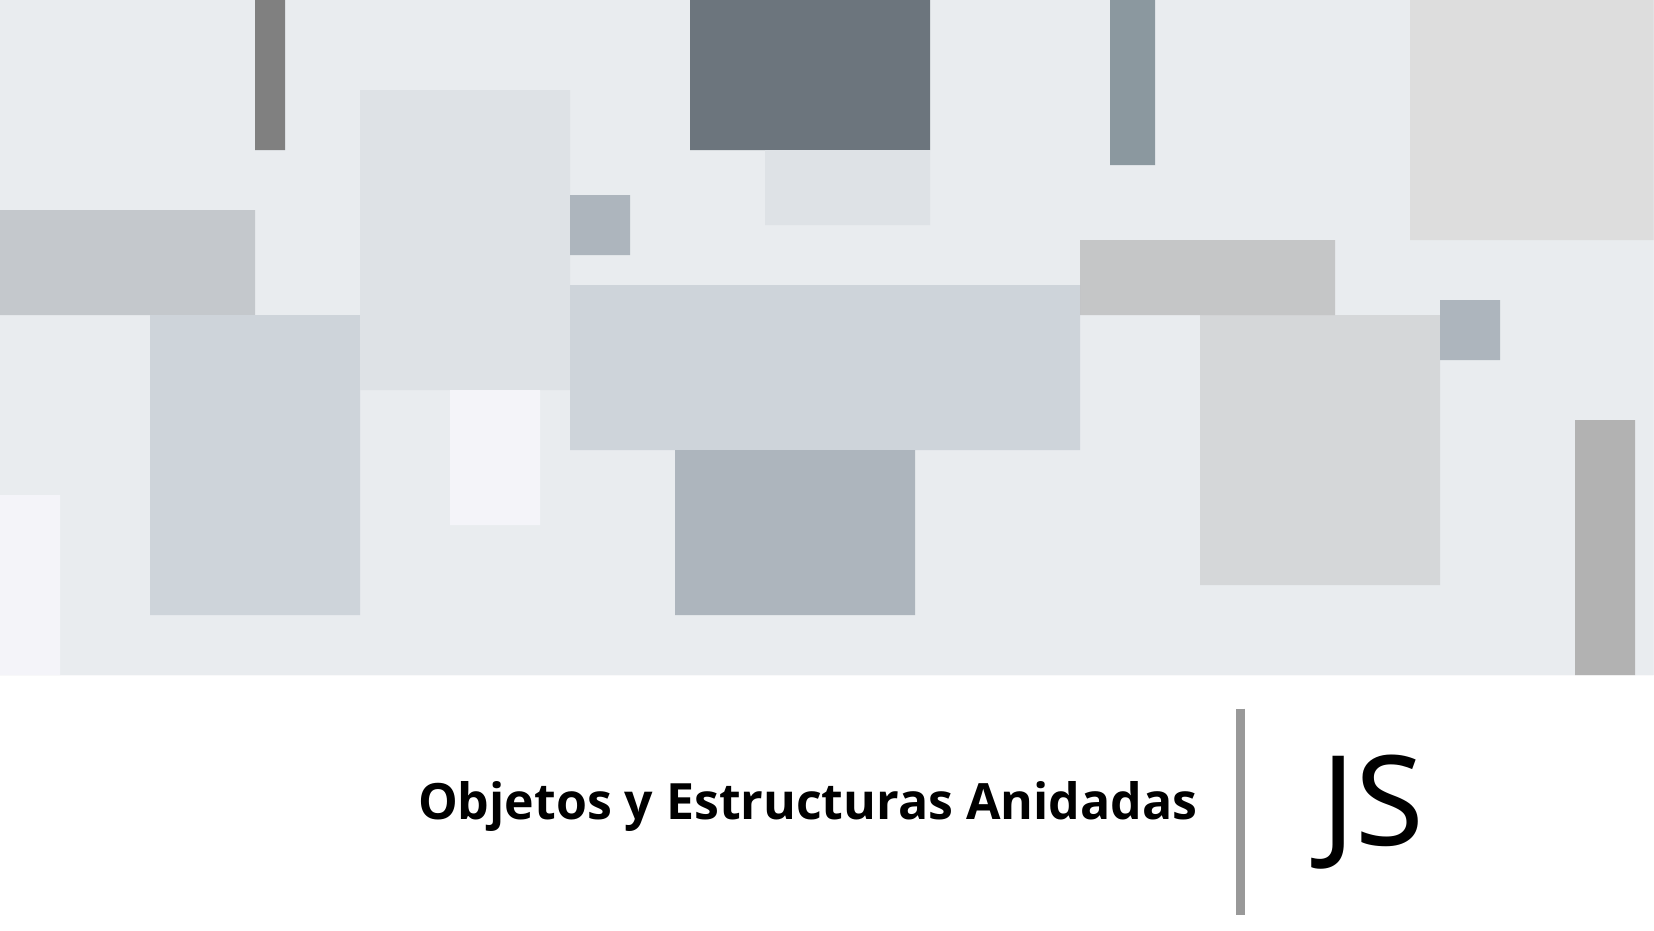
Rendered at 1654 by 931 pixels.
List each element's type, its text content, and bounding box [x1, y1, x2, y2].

subtitle JS [1210, 679, 1536, 916]
title Objetos y Estructuras Anidadas [324, 738, 1210, 863]
